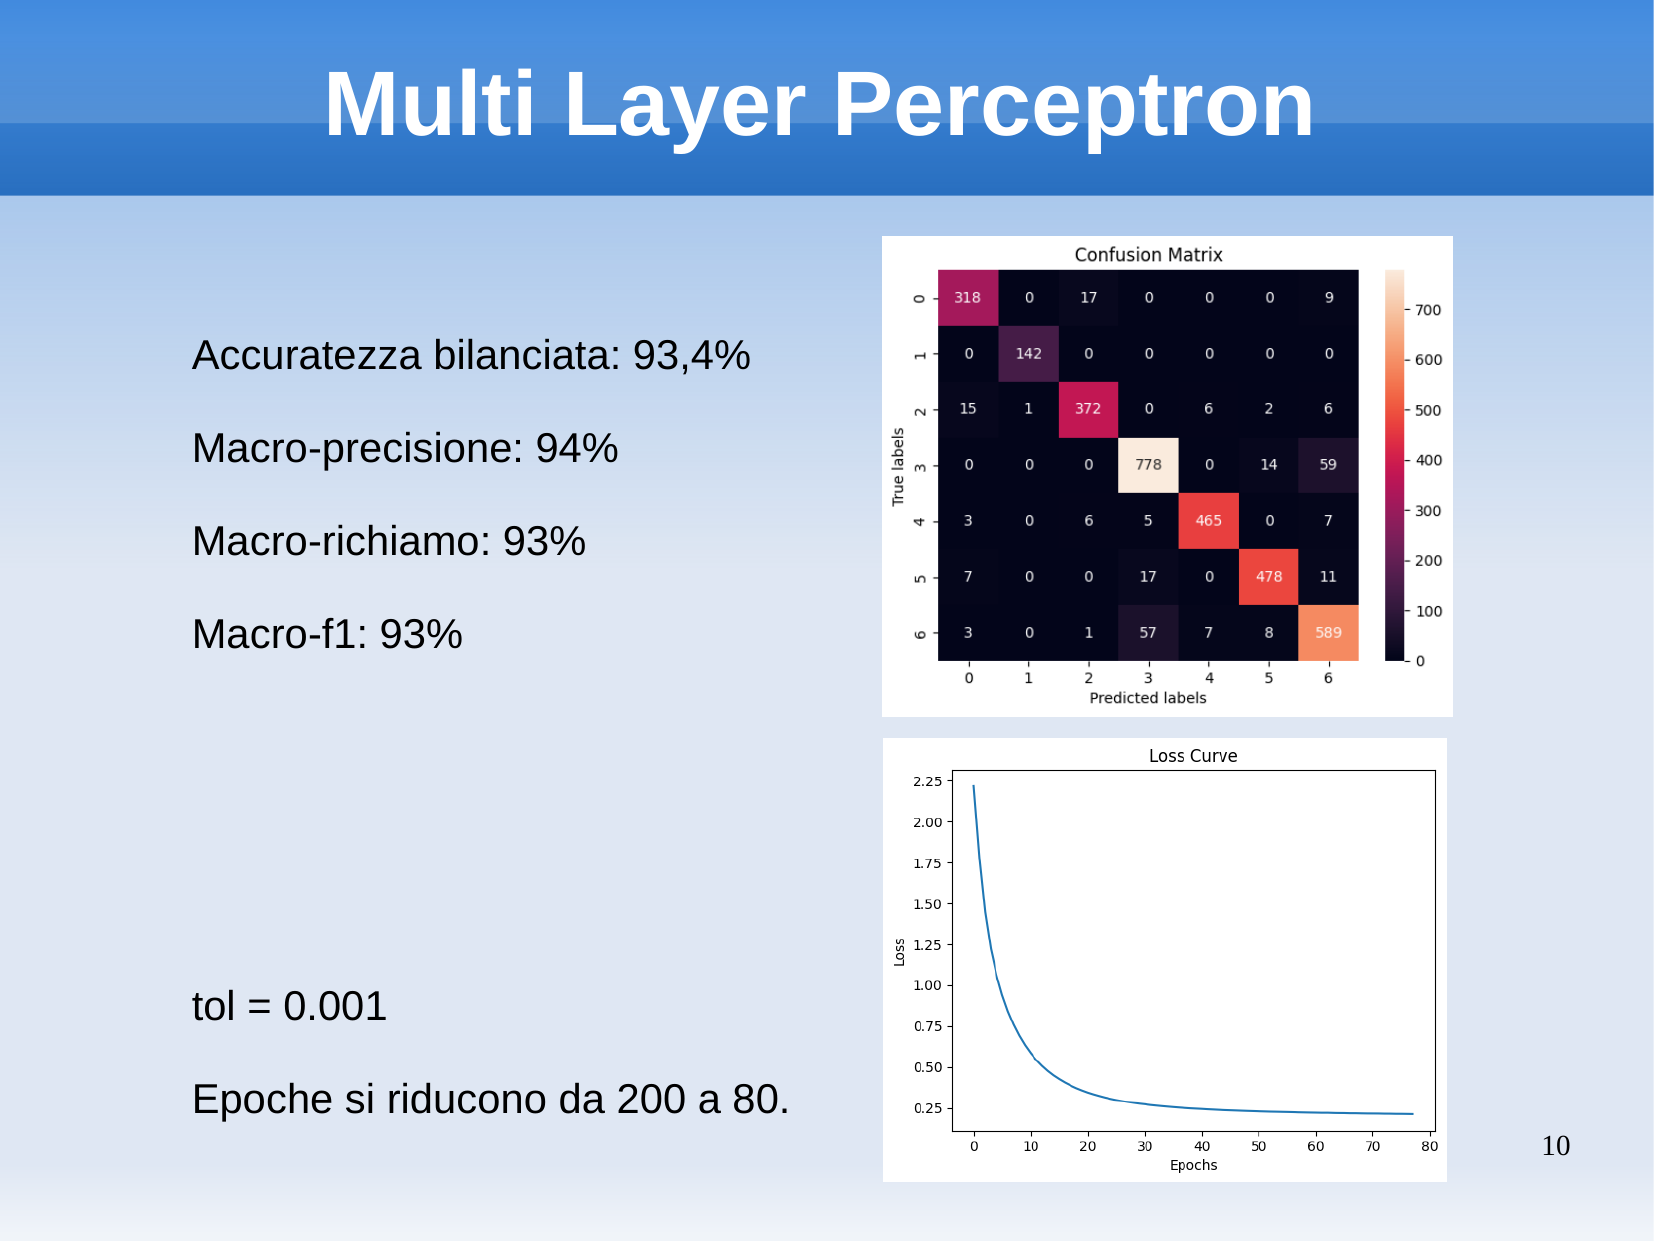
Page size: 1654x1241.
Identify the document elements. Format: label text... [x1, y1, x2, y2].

title Multi Layer Perceptron [76, 0, 1565, 208]
picture [0, 0, 1654, 1241]
text_box Accuratezza bilanciata: 93,4% Macro-precisione: 94% Macro-richiamo: 93% Macro-f1: 93% tol = 0.001 Epoche si riducono da 200 a 80. [177, 324, 857, 1050]
